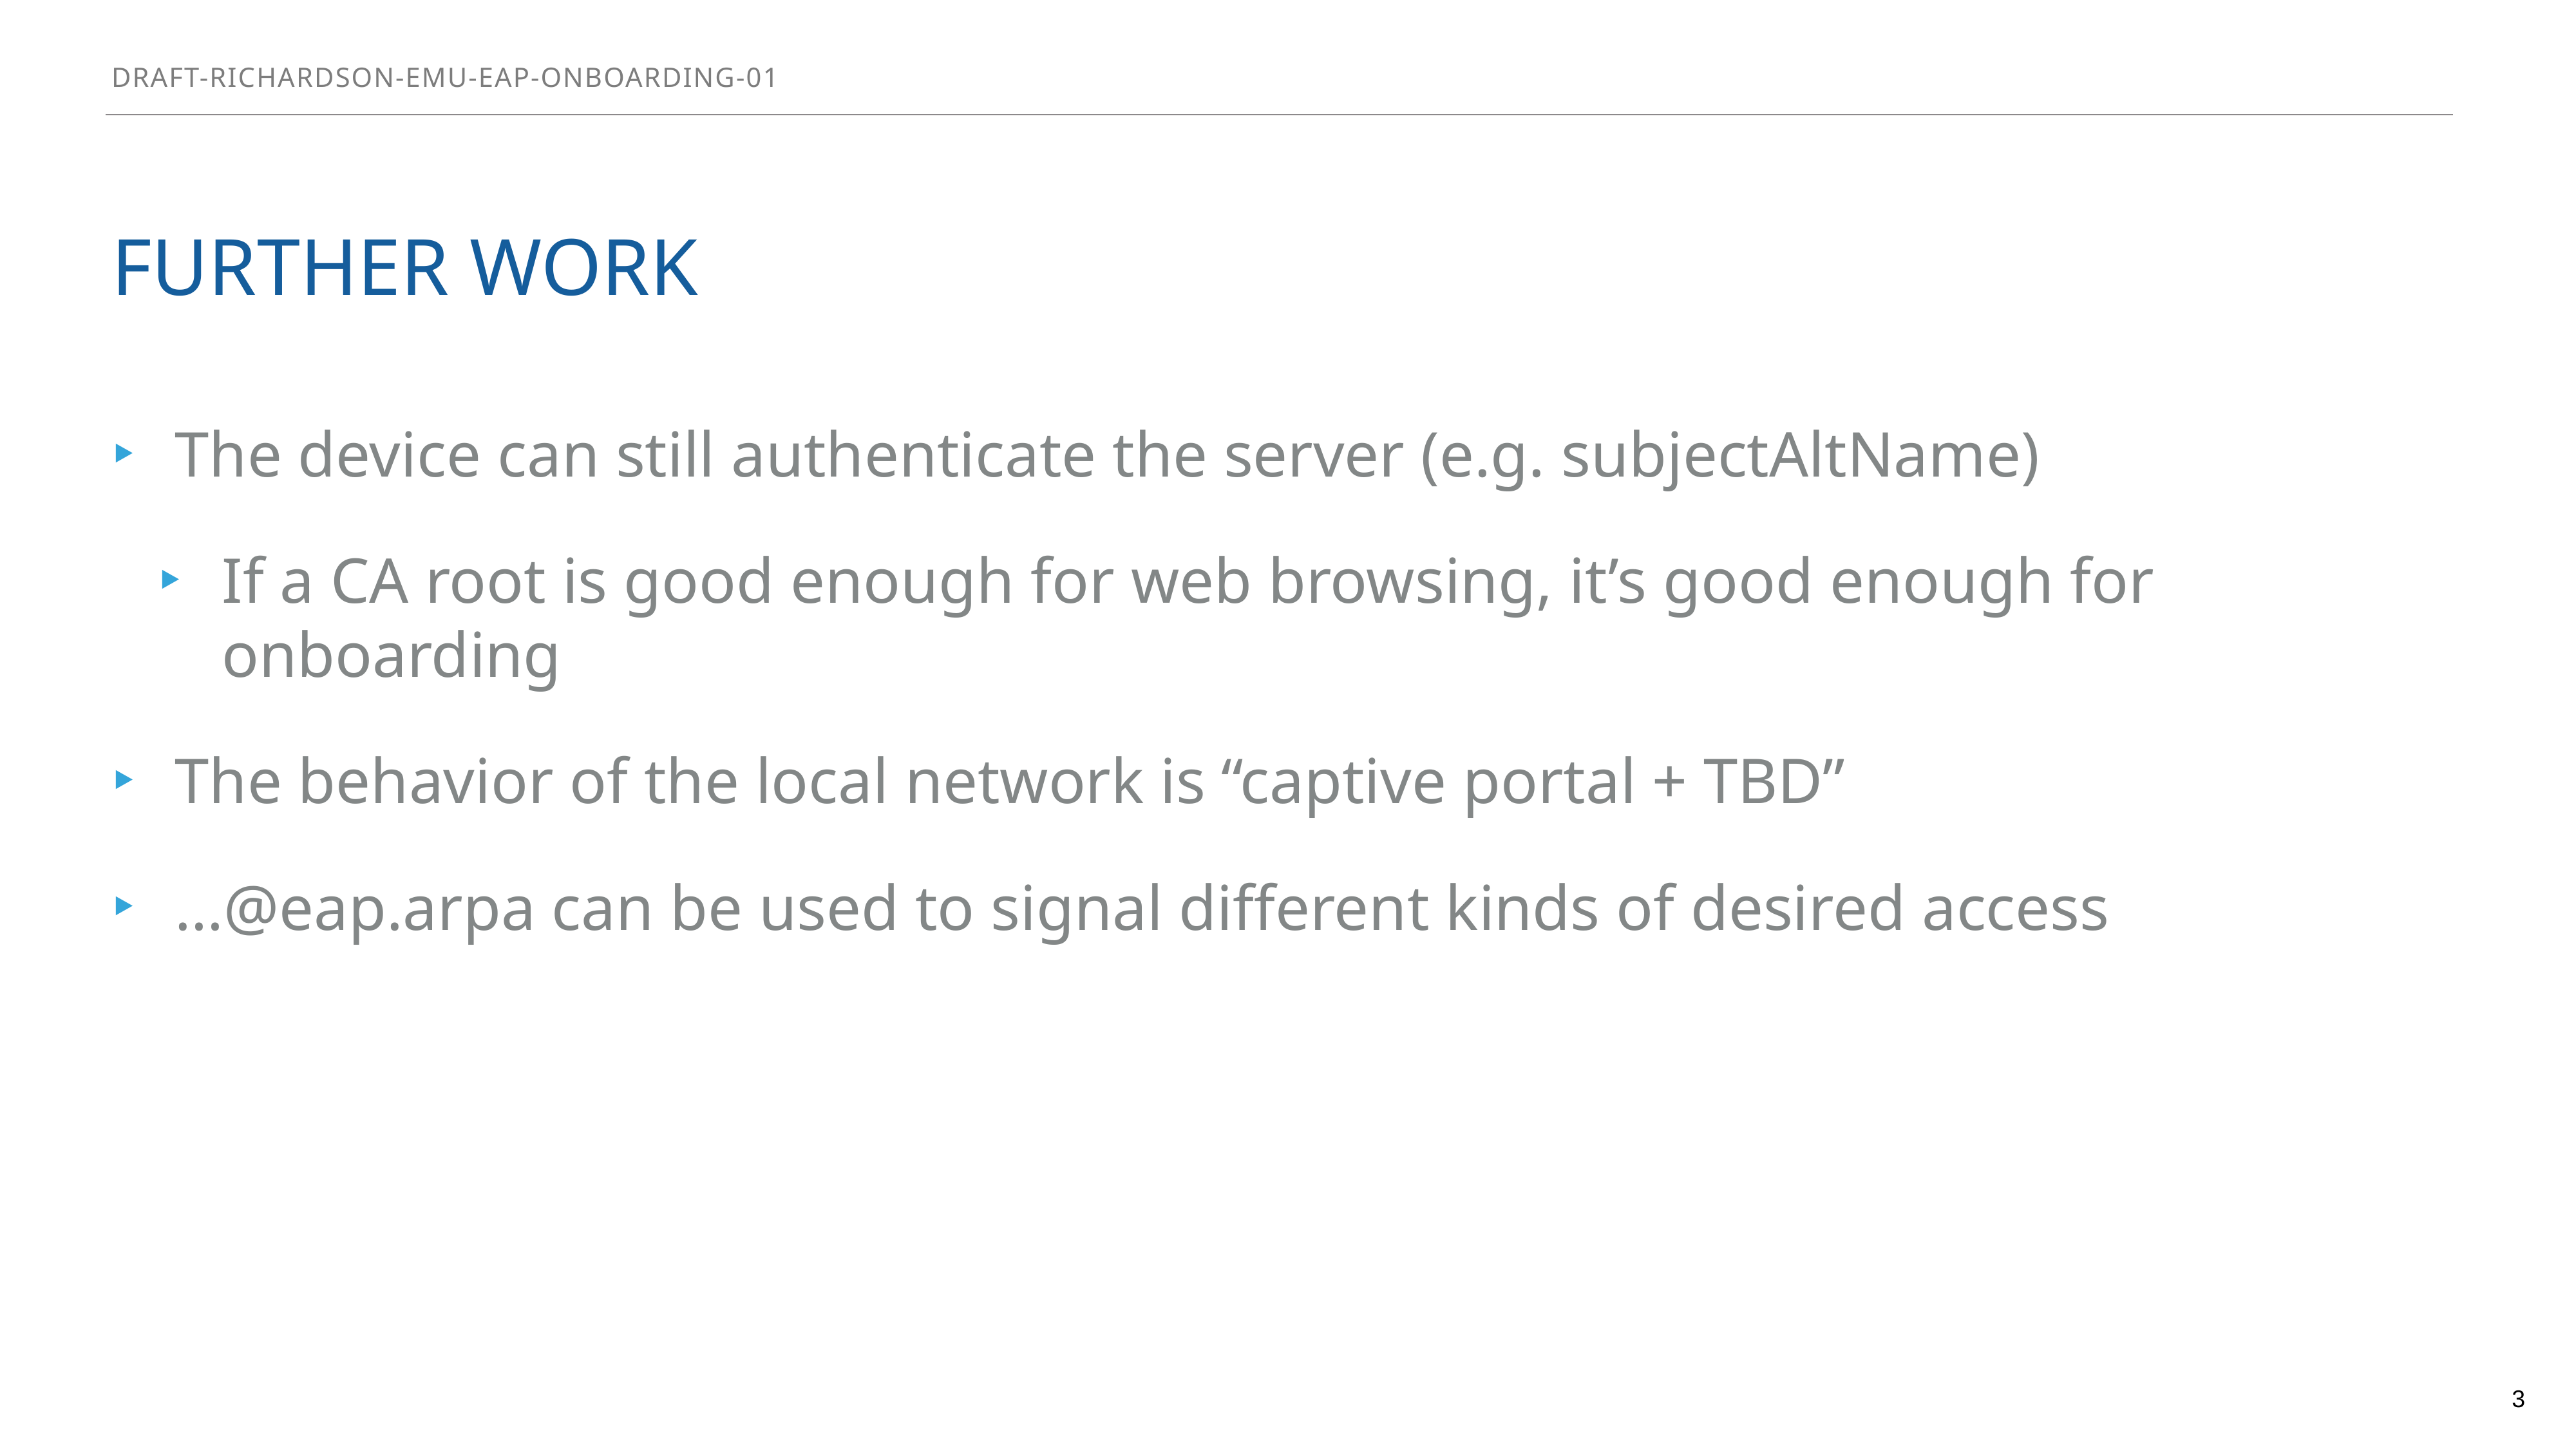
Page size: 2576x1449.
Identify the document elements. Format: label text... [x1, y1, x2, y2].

list draft-richardson-emu-eap-onboarding-01 [104, 32, 1765, 100]
title Further work [104, 228, 2452, 336]
list The device can still authenticate the server (e.g. subjectAltName) If a CA root is good enough for web browsing, it’s good enough for onboarding The behavior of the local network is “captive portal + TBD” …@eap.arpa can be used to signal different kinds of desired access [104, 407, 2452, 1315]
